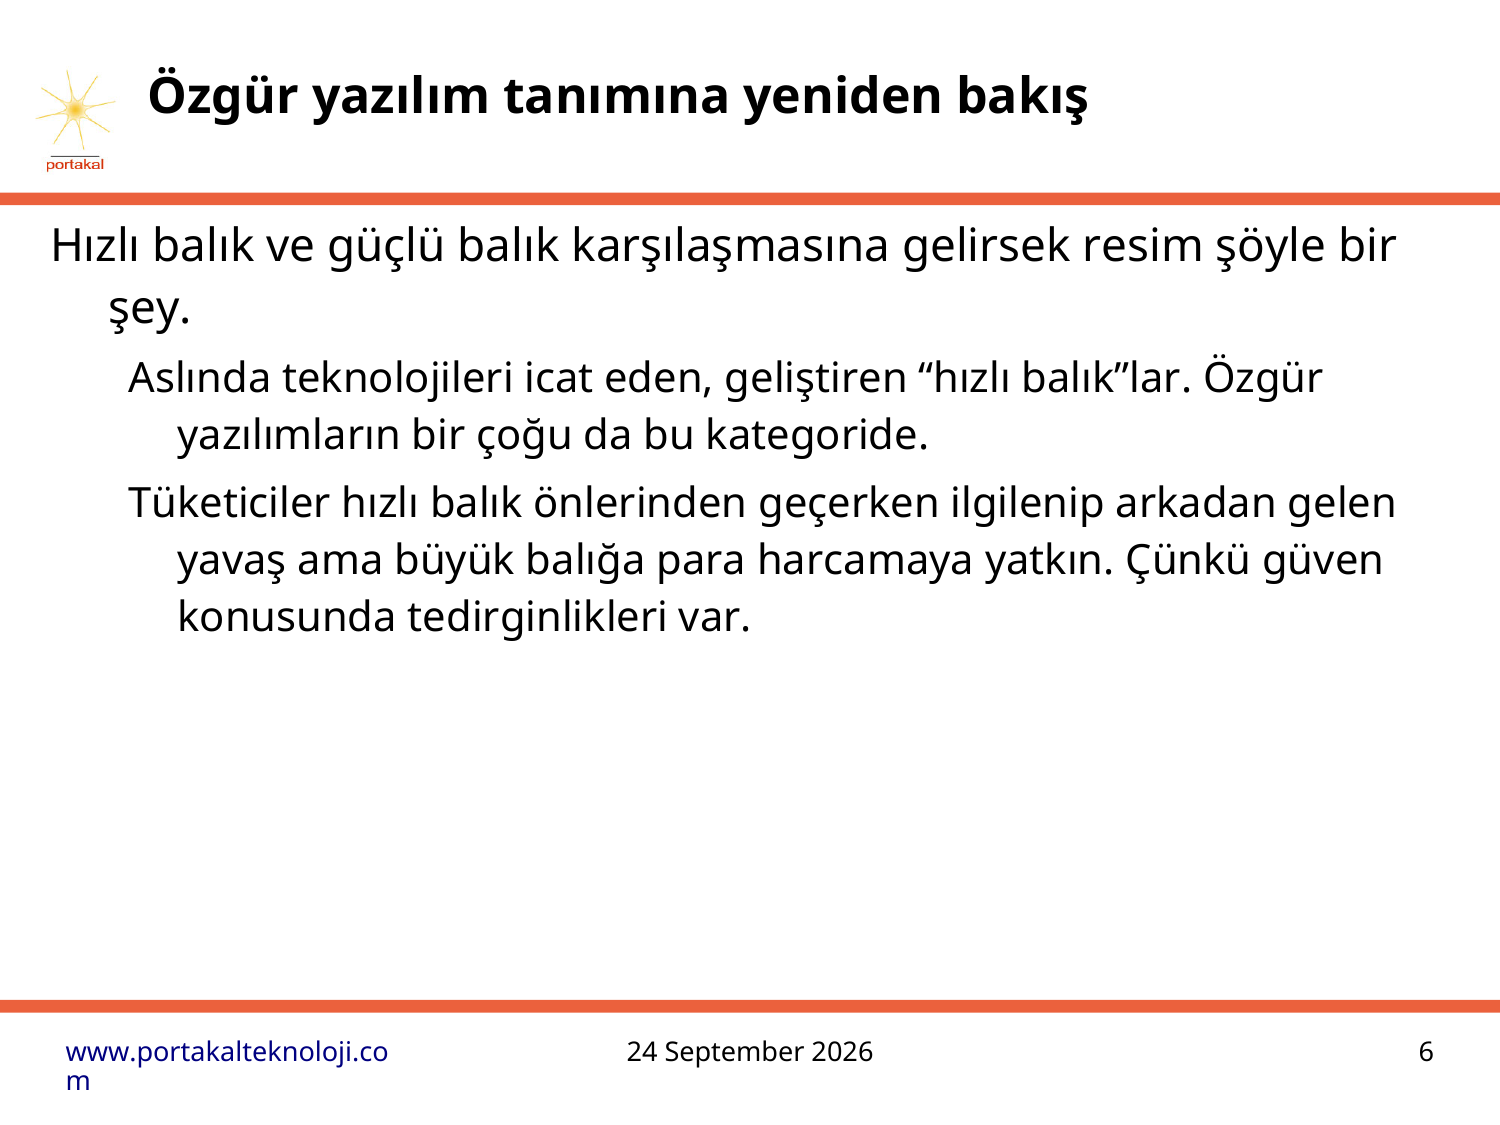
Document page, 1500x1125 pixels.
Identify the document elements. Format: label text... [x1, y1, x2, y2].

list Hızlı balık ve güçlü balık karşılaşmasına gelirsek resim şöyle bir şey. Aslında teknolojileri icat eden, geliştiren “hızlı balık”lar. Özgür yazılımların bir çoğu da bu kategoride. Tüketiciler hızlı balık önlerinden geçerken ilgilenip arkadan gelen yavaş ama büyük balığa para harcamaya yatkın. Çünkü güven konusunda tedirginlikleri var. [50, 212, 1450, 873]
title Özgür yazılım tanımına yeniden bakış [147, 7, 1450, 181]
picture [29, 5, 120, 184]
